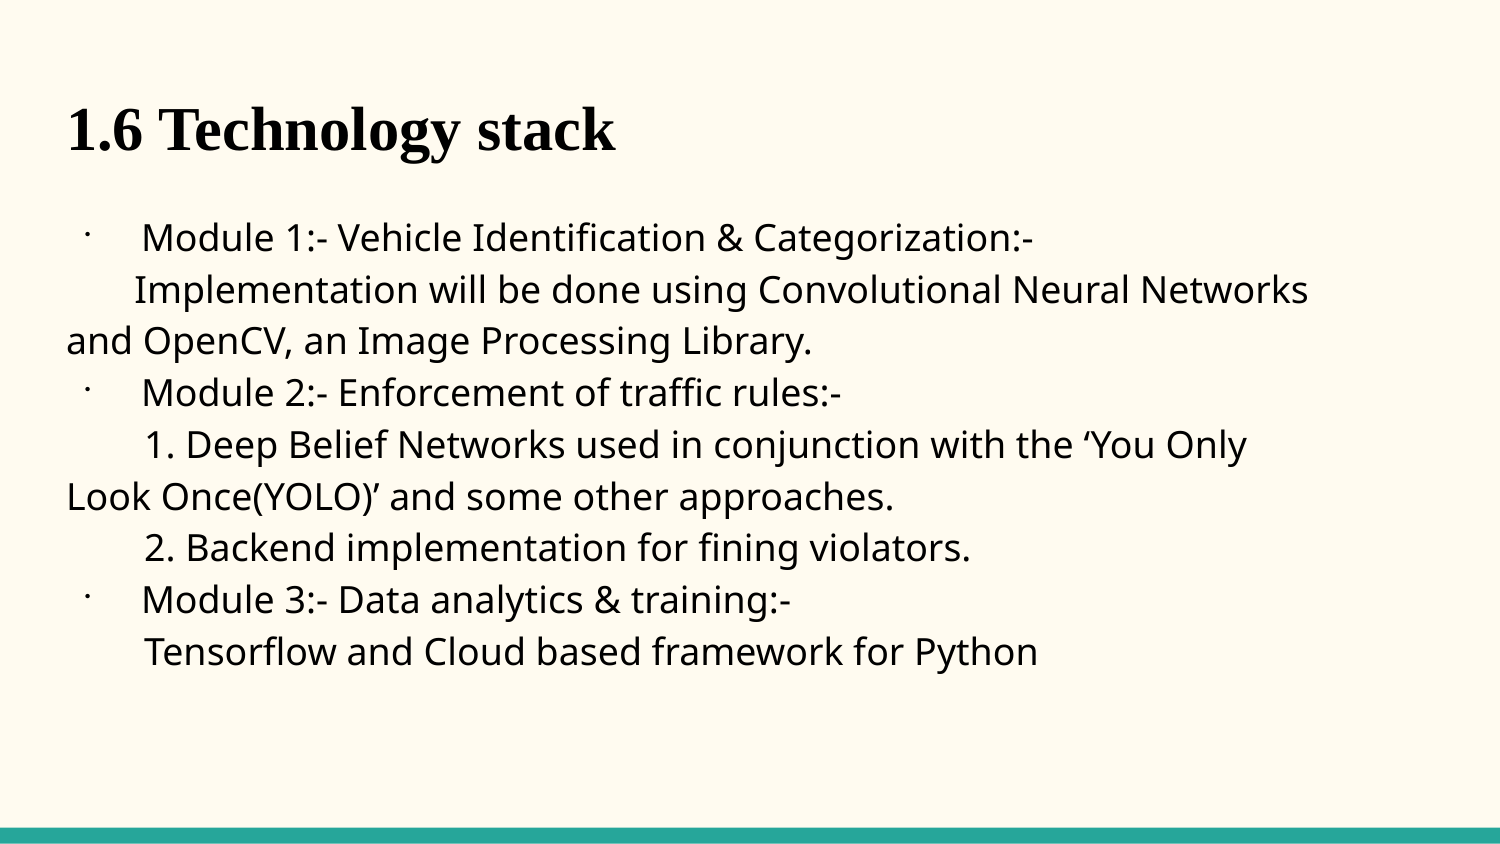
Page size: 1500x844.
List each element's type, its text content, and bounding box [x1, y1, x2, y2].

title 1.6 Technology stack [51, 72, 1449, 174]
list Module 1:- Vehicle Identification & Categorization:- Implementation will be done using Convolutional Neural Networks and OpenCV, an Image Processing Library. Module 2:- Enforcement of traffic rules:- 1. Deep Belief Networks used in conjunction with the ‘You Only Look Once(YOLO)’ and some other approaches. 2. Backend implementation for fining violators. Module 3:- Data analytics & training:- Tensorflow and Cloud based framework for Python [51, 192, 1449, 750]
